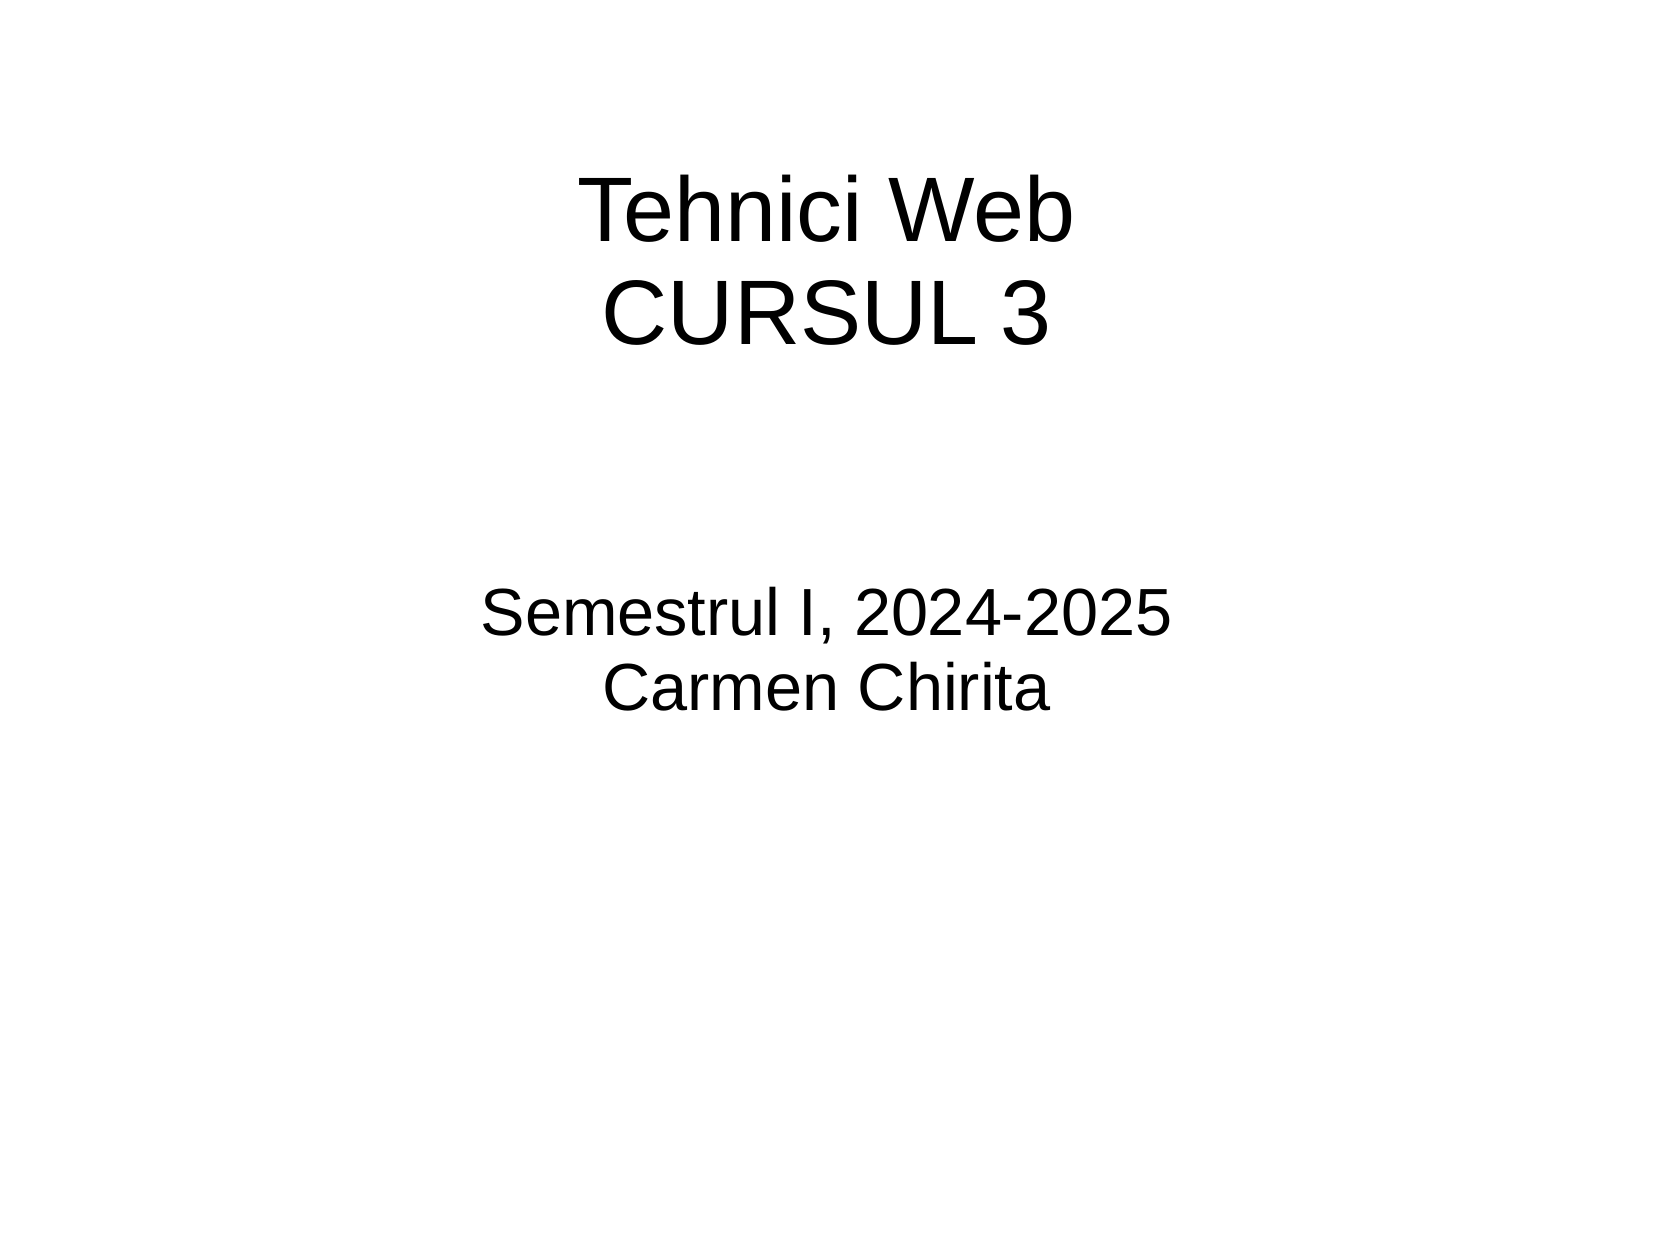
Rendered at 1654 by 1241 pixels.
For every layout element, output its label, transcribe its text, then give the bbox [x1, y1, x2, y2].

subtitle Semestrul I, 2024-2025 Carmen Chirita [82, 290, 1571, 1010]
title Tehnici Web CURSUL 3 [82, 158, 1571, 290]
